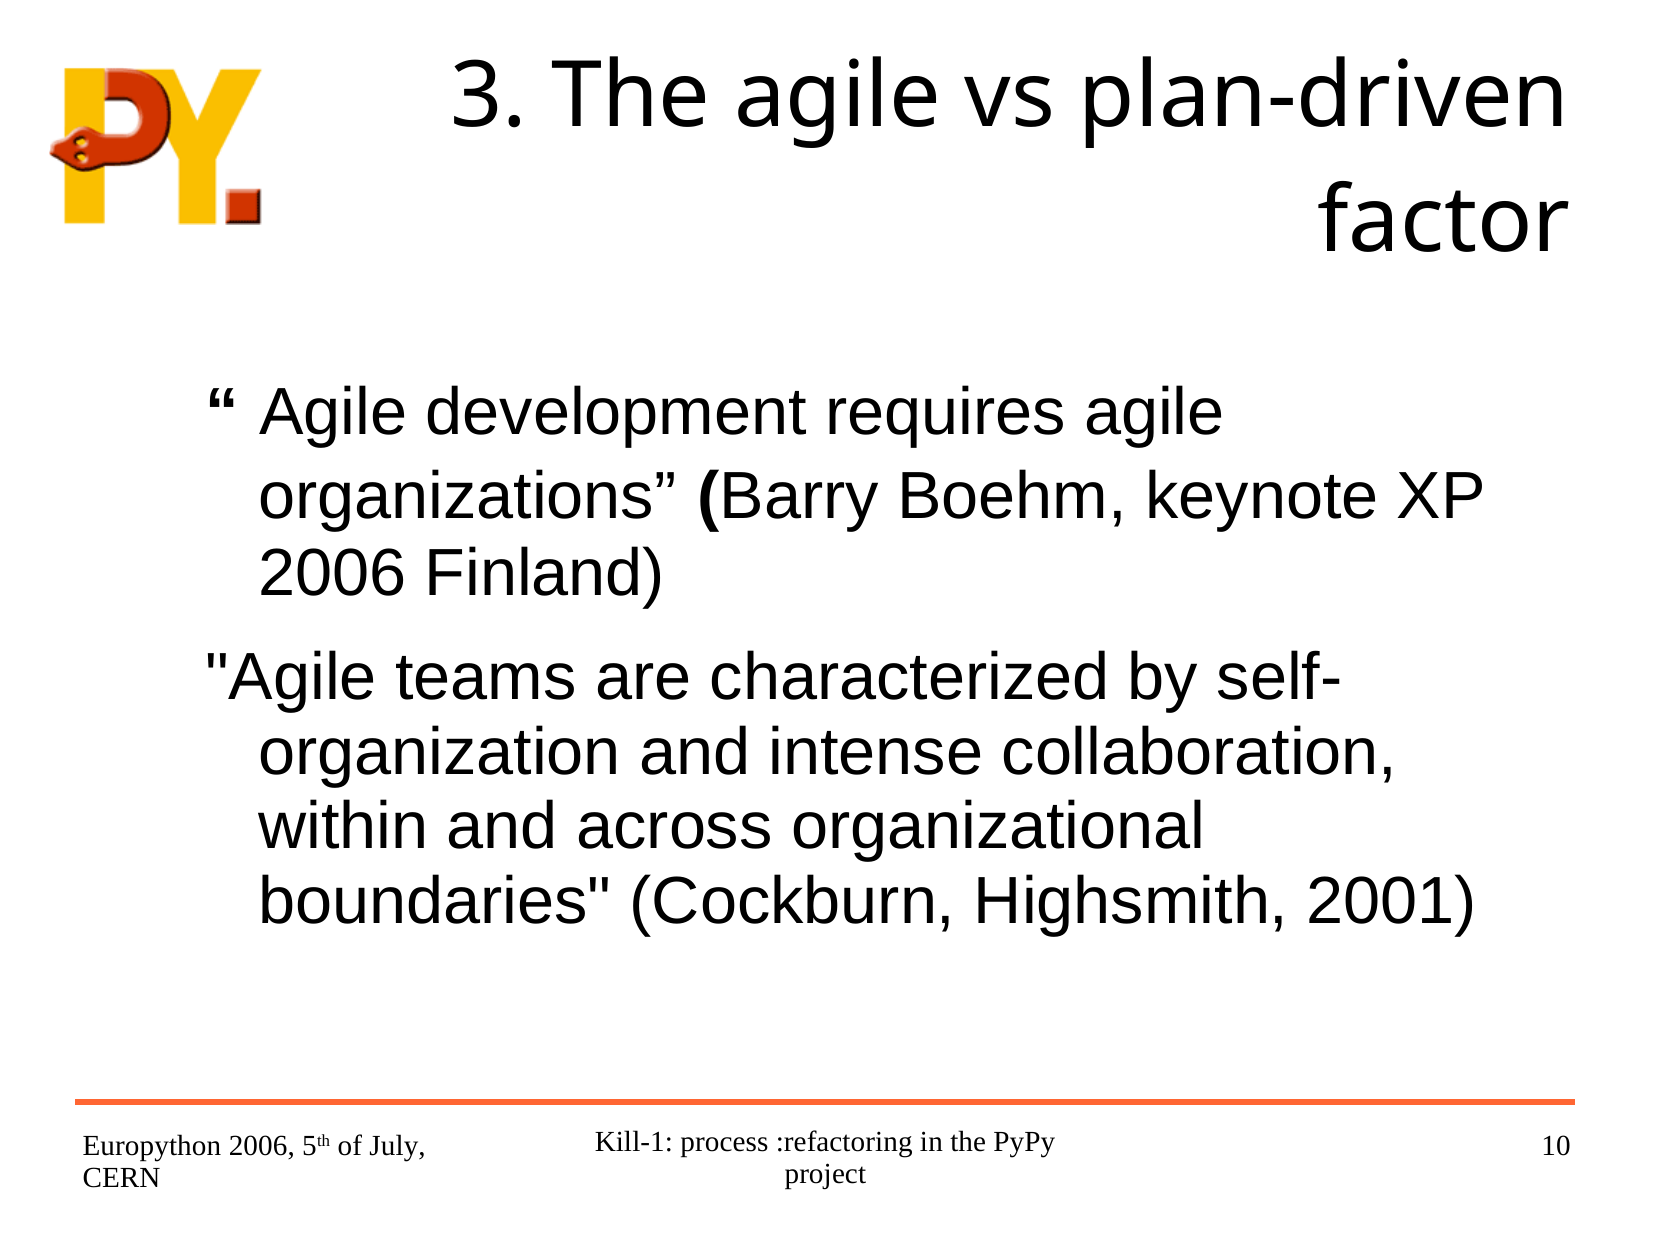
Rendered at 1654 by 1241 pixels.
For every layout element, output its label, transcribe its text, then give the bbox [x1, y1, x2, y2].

picture [49, 67, 263, 225]
title 3. The agile vs plan-driven factor [337, 49, 1571, 257]
list “ Agile development requires agile organizations” (Barry Boehm, keynote XP 2006 Finland) "Agile teams are characterized by self-organization and intense collaboration, within and across organizational boundaries" (Cockburn, Highsmith, 2001) [187, 262, 1489, 939]
